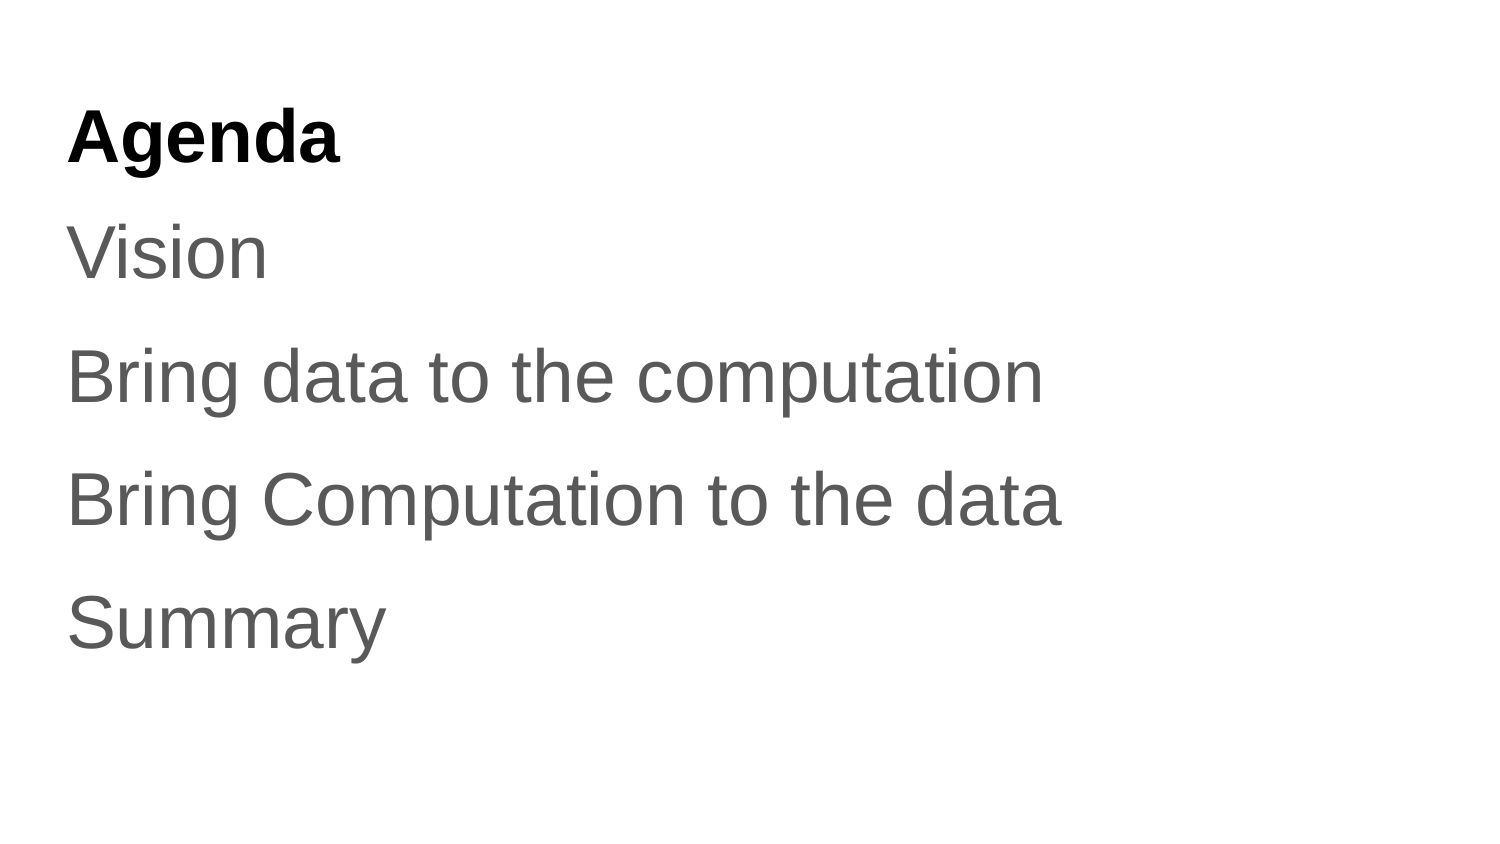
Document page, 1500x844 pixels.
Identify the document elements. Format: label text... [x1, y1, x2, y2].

list Vision Bring data to the computation Bring Computation to the data Summary [51, 189, 1449, 750]
title Agenda [51, 72, 1449, 167]
